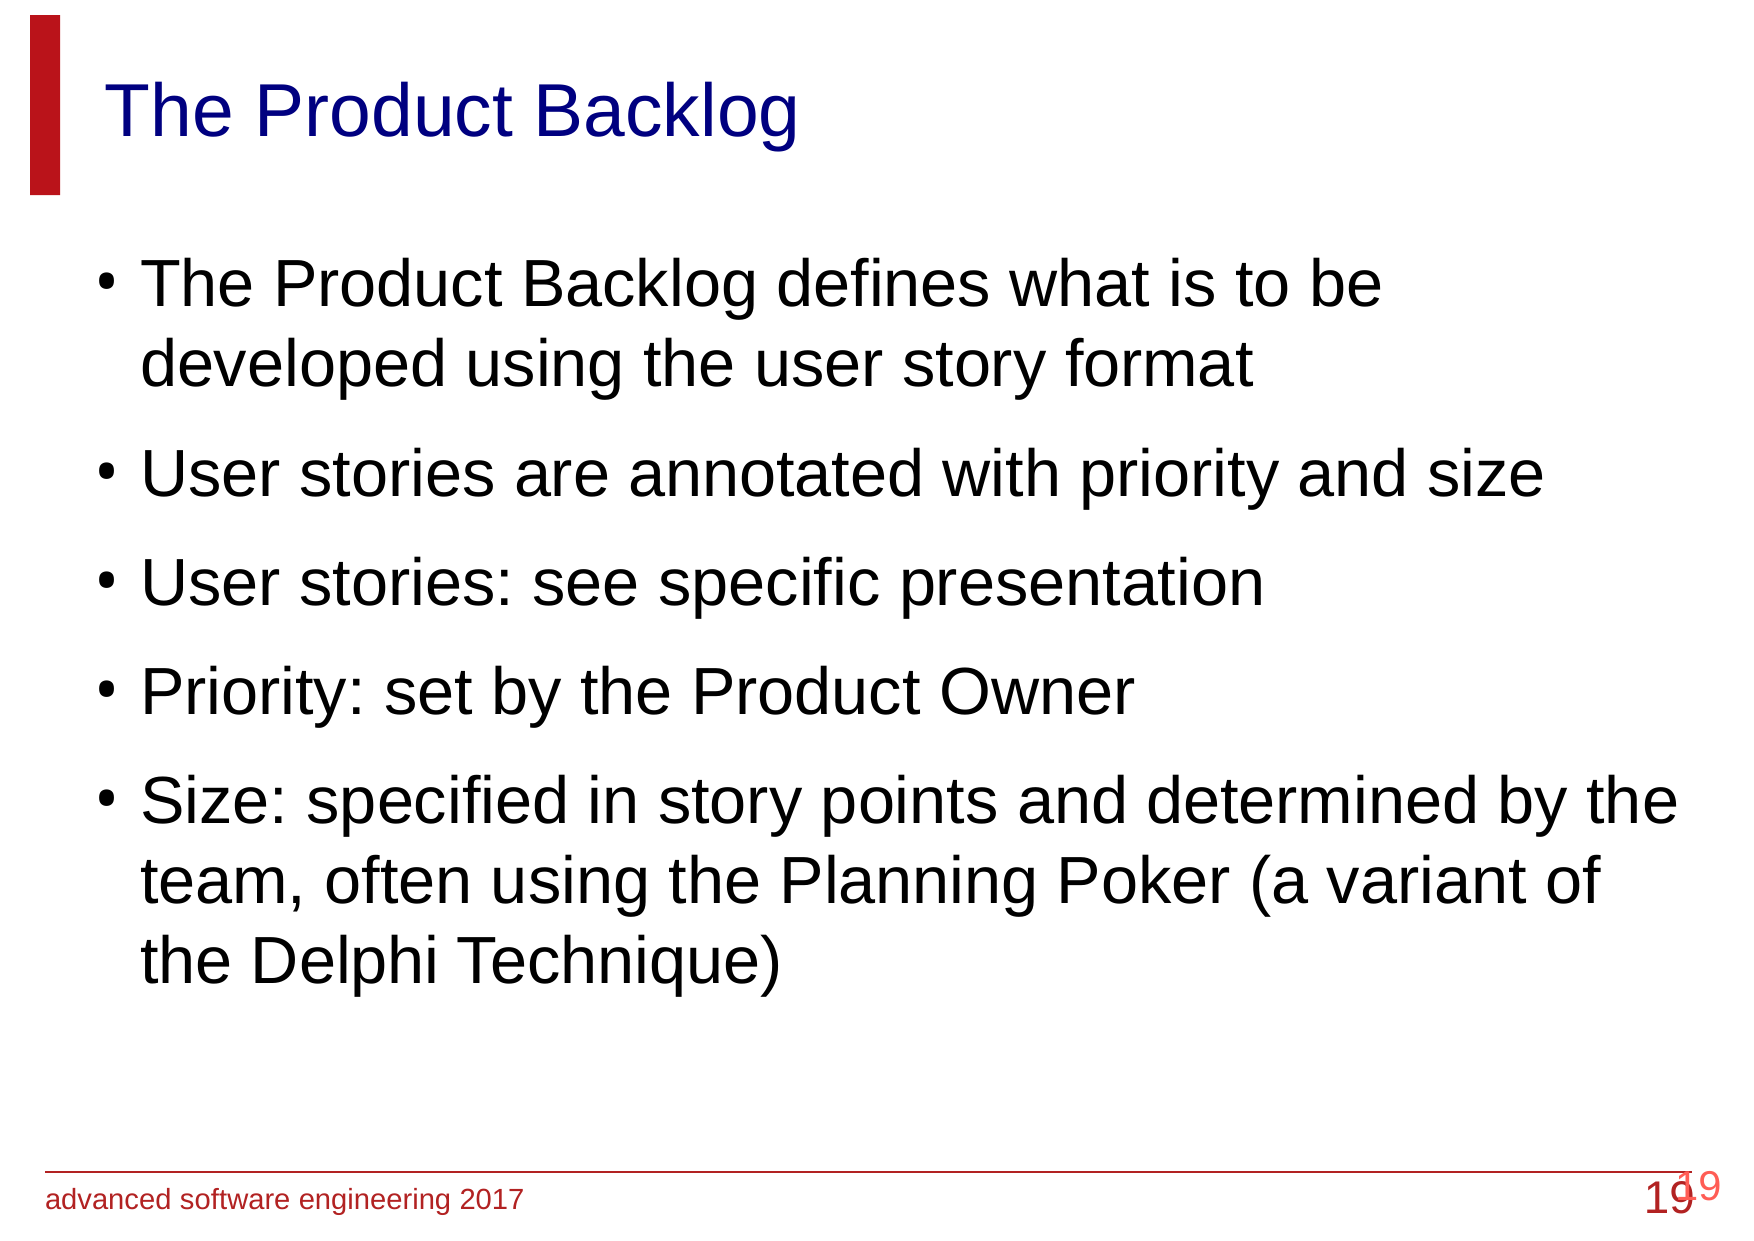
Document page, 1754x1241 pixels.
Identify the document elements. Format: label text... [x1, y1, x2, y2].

text_box <number> [1603, 1158, 1754, 1209]
title The Product Backlog [90, 17, 1696, 196]
list The Product Backlog defines what is to be developed using the user story format User stories are annotated with priority and size User stories: see specific presentation Priority: set by the Product Owner Size: specified in story points and determined by the team, often using the Planning Poker (a variant of the Delphi Technique) [87, 240, 1696, 1130]
